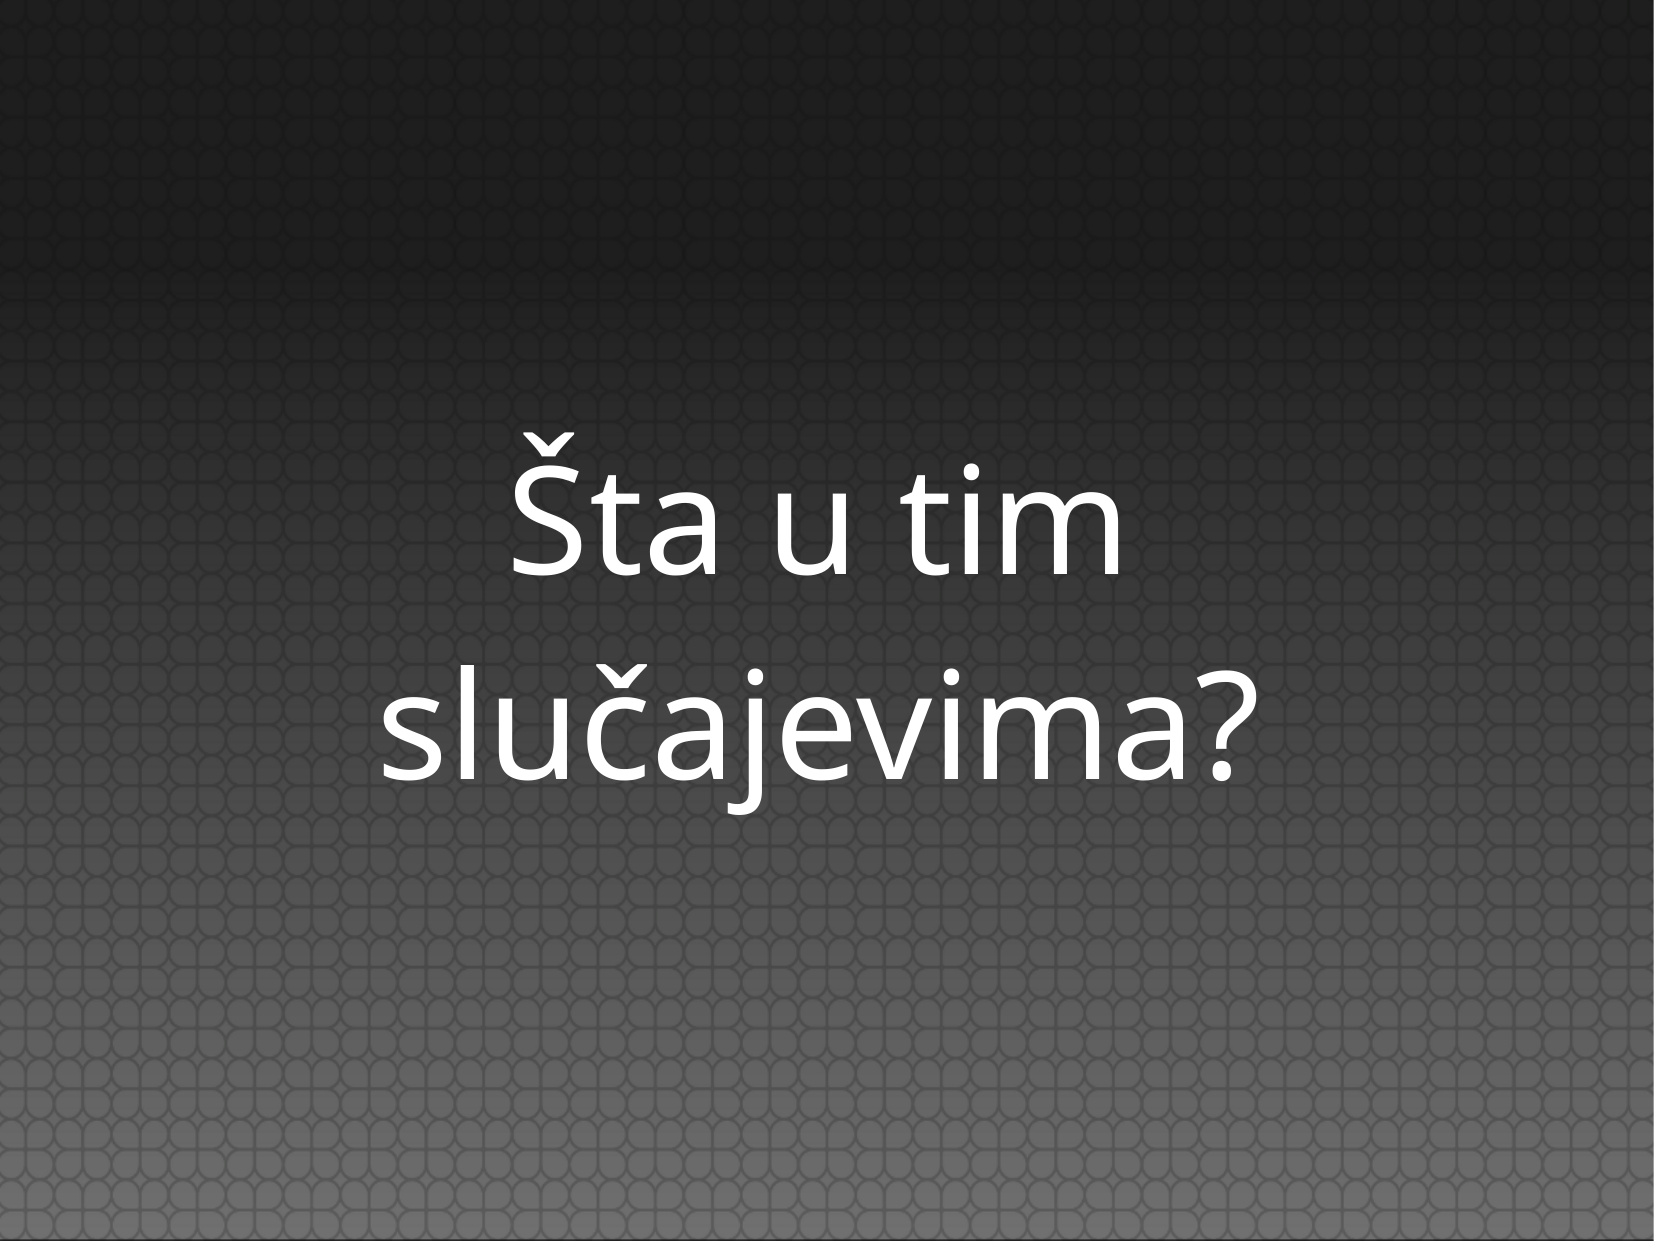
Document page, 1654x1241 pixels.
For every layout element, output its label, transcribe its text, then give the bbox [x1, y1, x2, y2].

title Šta u tim slučajevima? [75, 444, 1564, 794]
picture [0, 0, 1654, 1241]
